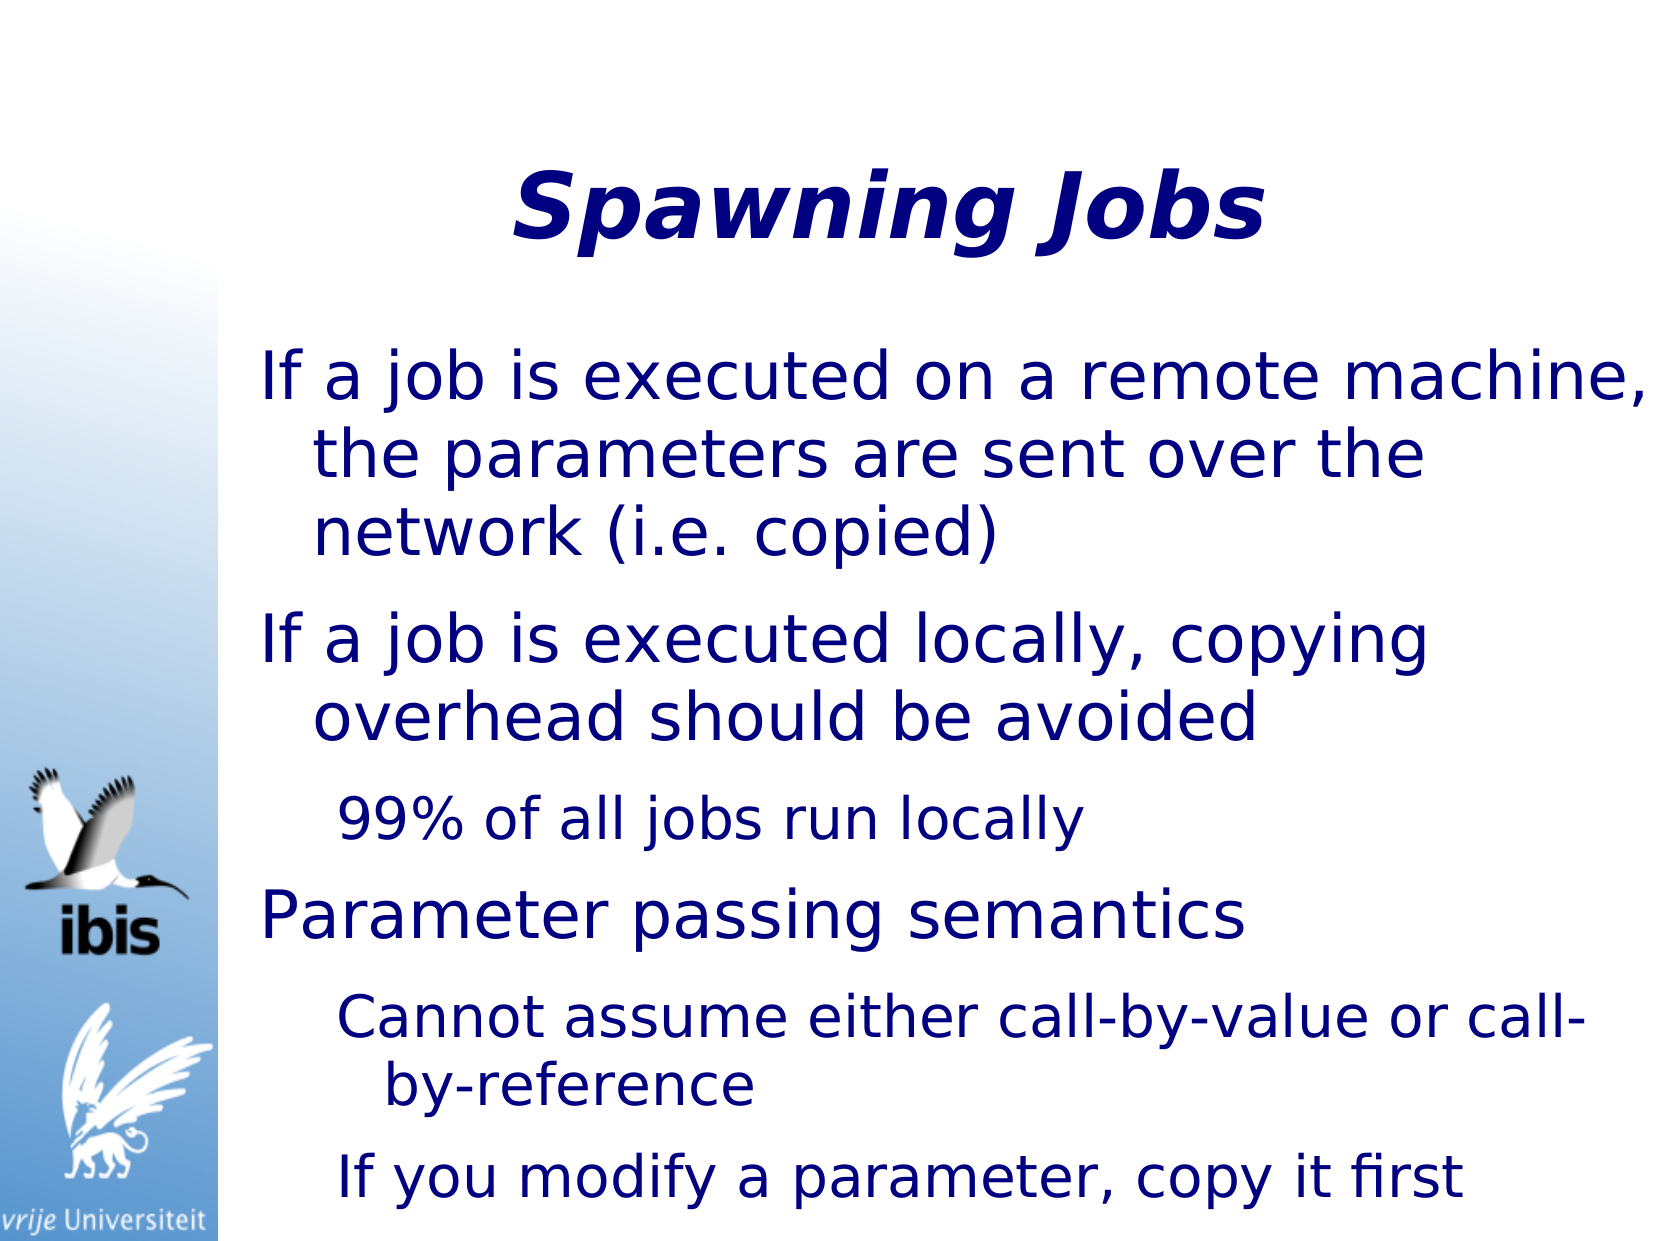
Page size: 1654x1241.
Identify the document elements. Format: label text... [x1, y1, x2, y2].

picture [0, 0, 218, 1241]
list If a job is executed on a remote machine, the parameters are sent over the network (i.e. copied) If a job is executed locally, copying overhead should be avoided 99% of all jobs run locally Parameter passing semantics Cannot assume either call-by-value or call-by-reference If you modify a parameter, copy it first [241, 337, 1654, 1211]
title Spawning Jobs [248, 102, 1534, 310]
